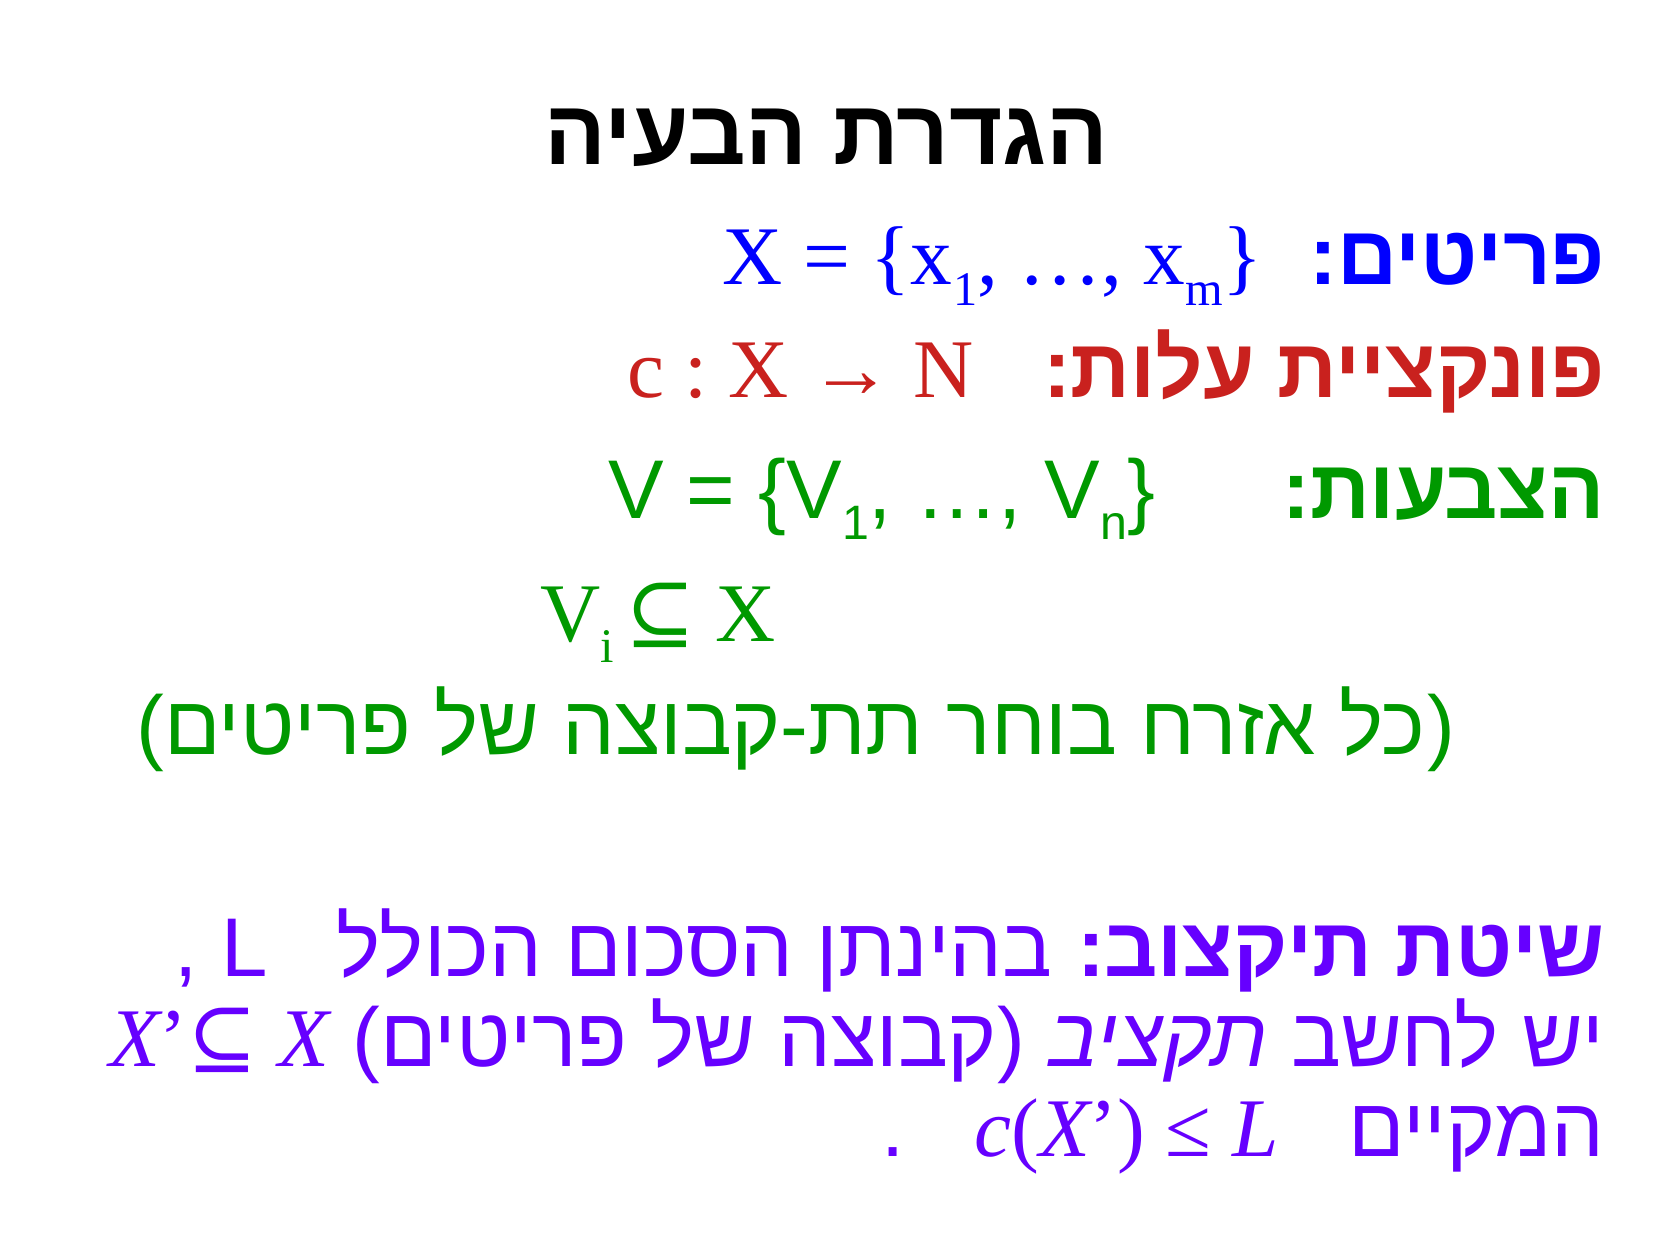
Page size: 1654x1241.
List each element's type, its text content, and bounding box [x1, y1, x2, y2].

title הגדרת הבעיה [113, 15, 1540, 195]
text_box פריטים: X = {x1, …, xm} פונקציית עלות: c : X → N הצבעות: V = {V1, …, Vn} Vi ⊆ X (כל אזרח בוחר תת-קבוצה של פריטים) שיטת תיקצוב: בהינתן הסכום הכולל L , יש לחשב תקציב (קבוצה של פריטים) X’⊆ X המקיים c(X’) ≤ L . [75, 195, 1621, 1241]
